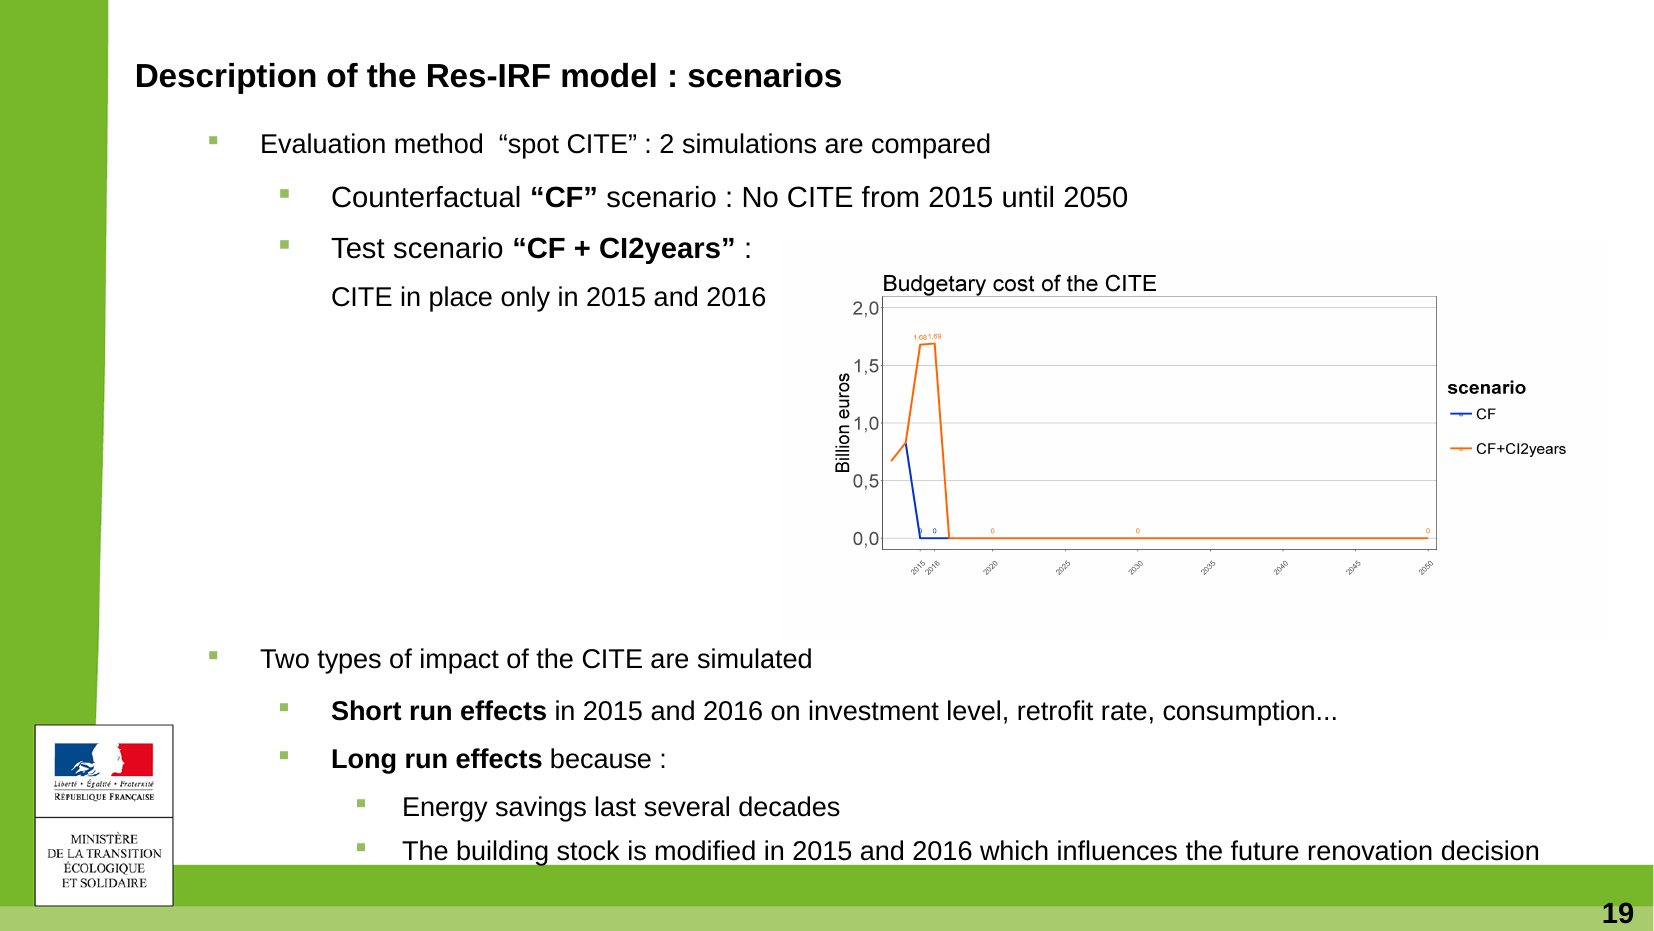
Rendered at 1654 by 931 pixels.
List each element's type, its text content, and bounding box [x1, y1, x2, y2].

title Description of the Res-IRF model : scenarios [134, 47, 1570, 106]
picture [0, 0, 1654, 931]
list Evaluation method “spot CITE” : 2 simulations are compared Counterfactual “CF” scenario : No CITE from 2015 until 2050 Test scenario “CF + CI2years” : CITE in place only in 2015 and 2016 Two types of impact of the CITE are simulated Short run effects in 2015 and 2016 on investment level, retrofit rate, consumption... Long run effects because : Energy savings last several decades The building stock is modified in 2015 and 2016 which influences the future renovation decision [189, 128, 1546, 931]
